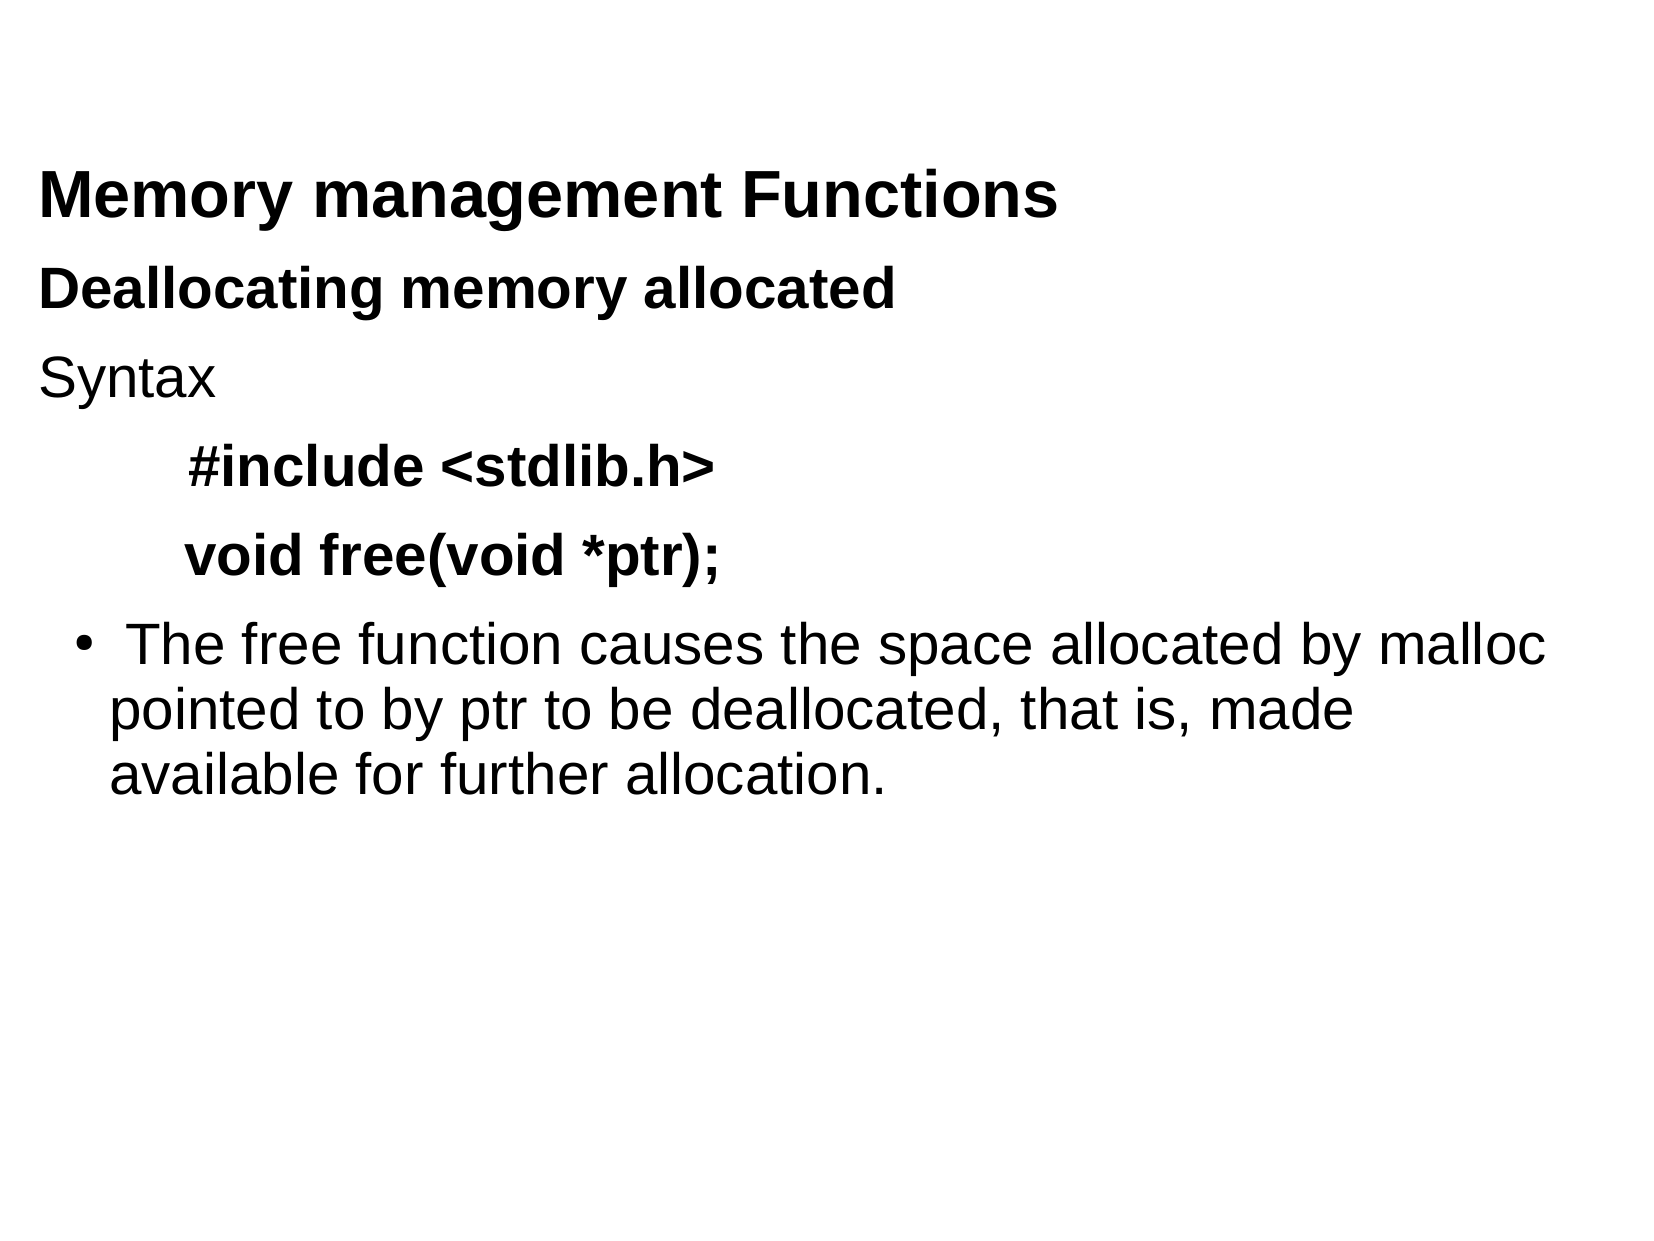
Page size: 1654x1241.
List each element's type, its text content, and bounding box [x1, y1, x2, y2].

text_box Memory management Functions Deallocating memory allocated Syntax #include <stdlib.h> void free(void *ptr); The free function causes the space allocated by malloc pointed to by ptr to be deallocated, that is, made available for further allocation. [23, 150, 1576, 1201]
